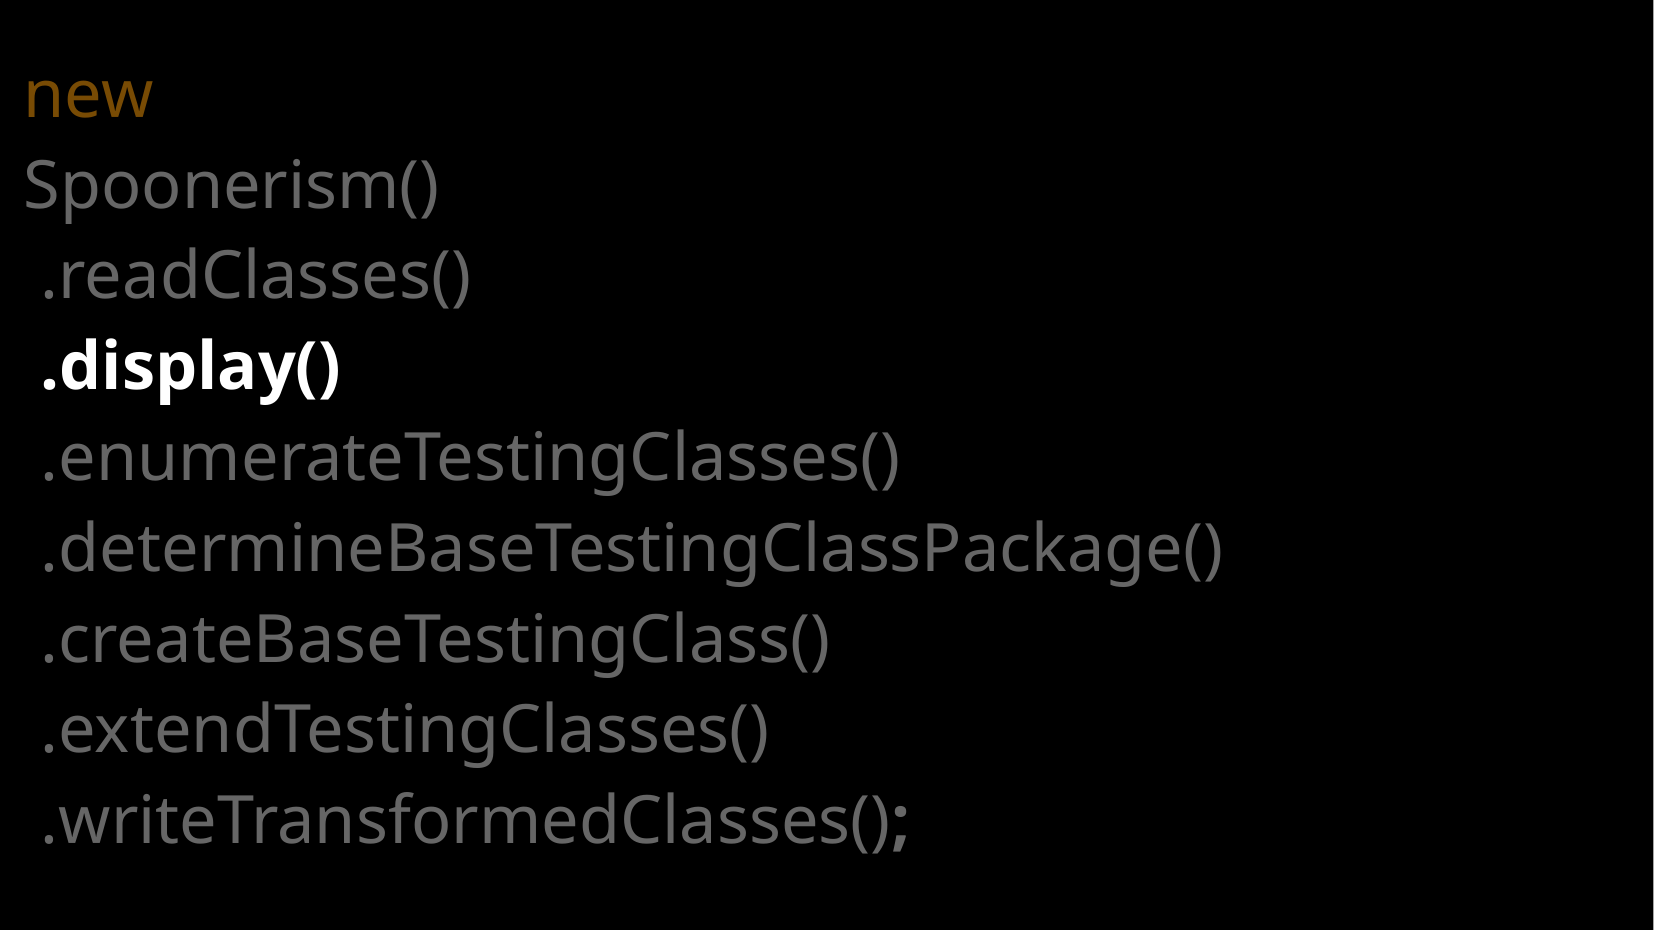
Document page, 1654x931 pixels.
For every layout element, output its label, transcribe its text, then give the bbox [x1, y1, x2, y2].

subtitle new Spoonerism() .readClasses() .display() .enumerateTestingClasses() .determineBaseTestingClassPackage() .createBaseTestingClass() .extendTestingClasses() .writeTransformedClasses(); [23, 23, 1630, 886]
